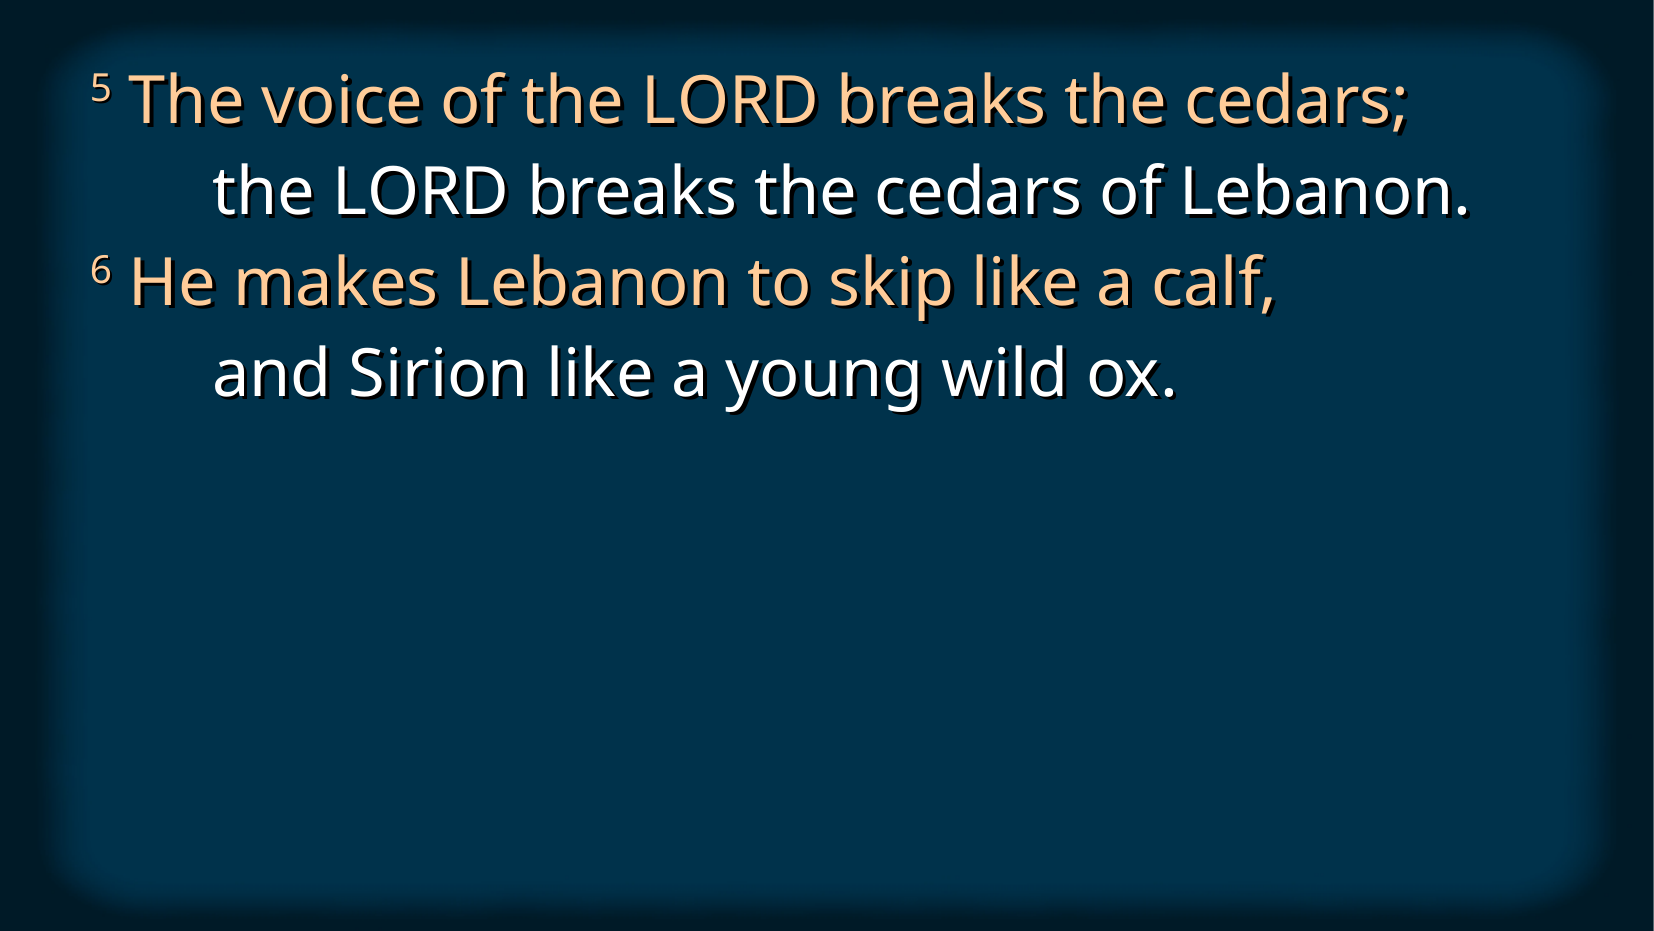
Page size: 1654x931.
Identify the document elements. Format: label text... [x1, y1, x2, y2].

picture [0, 0, 1654, 931]
text_box 5 The voice of the LORD breaks the cedars; the LORD breaks the cedars of Lebanon. 6 He makes Lebanon to skip like a calf, and Sirion like a young wild ox. [75, 45, 1591, 415]
